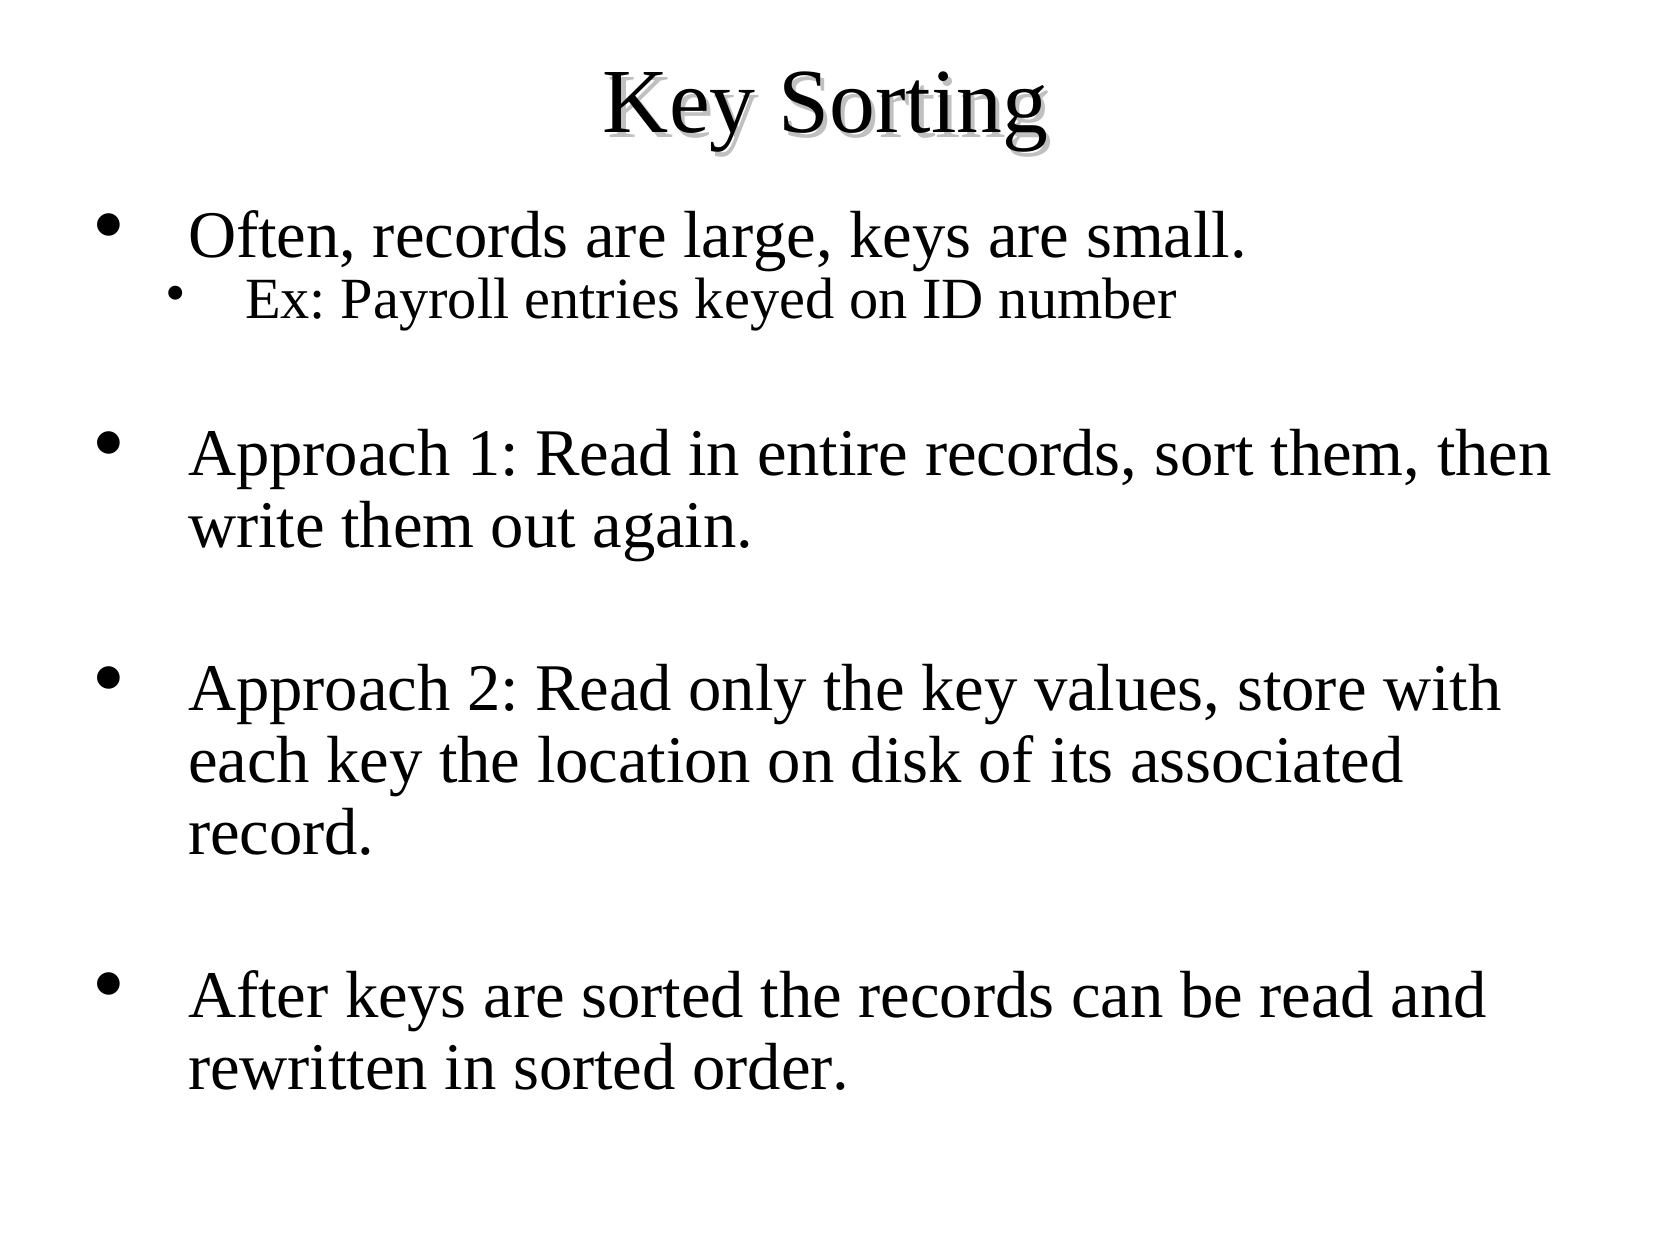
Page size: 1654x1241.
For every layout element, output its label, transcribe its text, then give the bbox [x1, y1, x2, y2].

list Often, records are large, keys are small. Ex: Payroll entries keyed on ID number Approach 1: Read in entire records, sort them, then write them out again. Approach 2: Read only the key values, store with each key the location on disk of its associated record. After keys are sorted the records can be read and rewritten in sorted order. [82, 192, 1570, 1116]
title Key Sorting [82, 27, 1570, 166]
